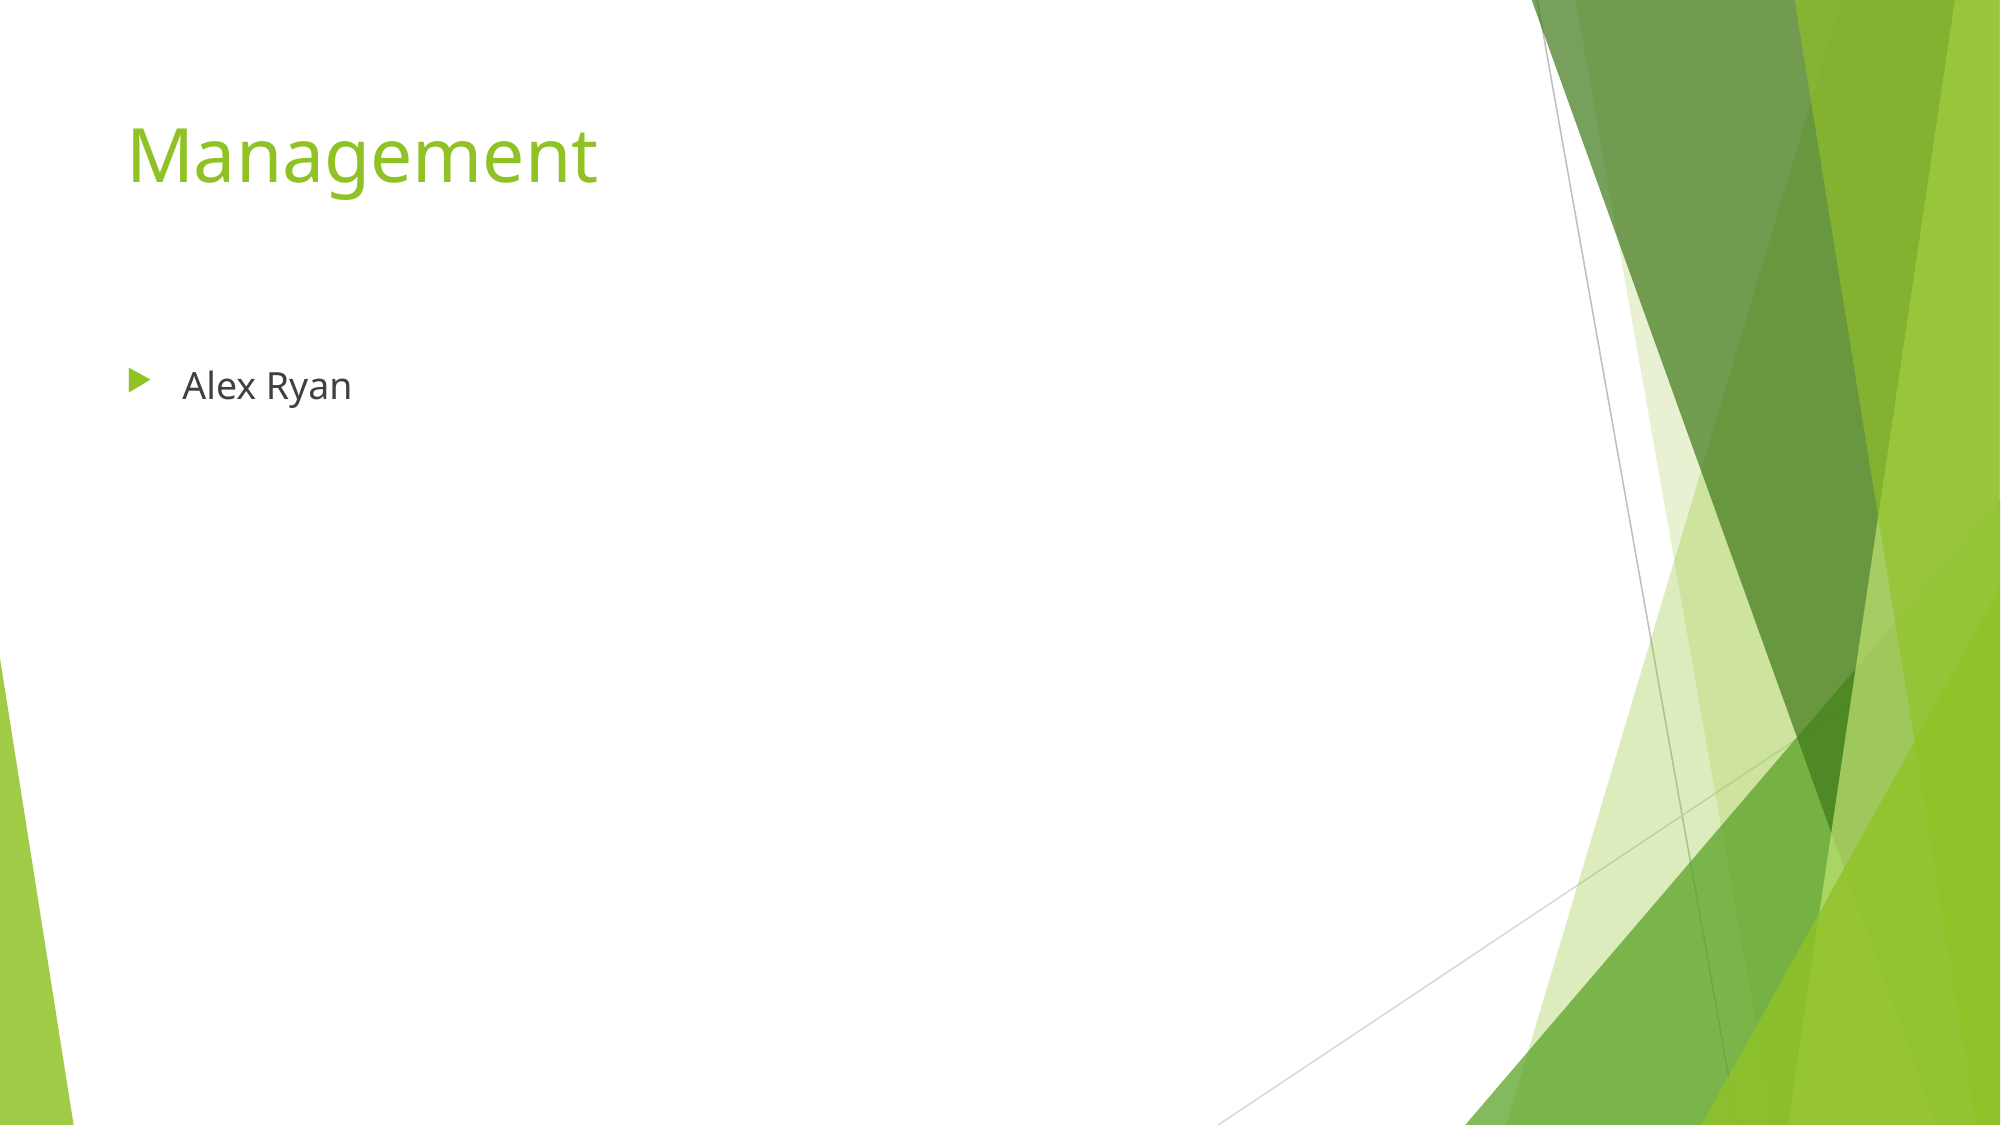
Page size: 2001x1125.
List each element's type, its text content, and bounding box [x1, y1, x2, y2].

list Alex Ryan [111, 354, 1522, 992]
title Management [111, 99, 1522, 317]
